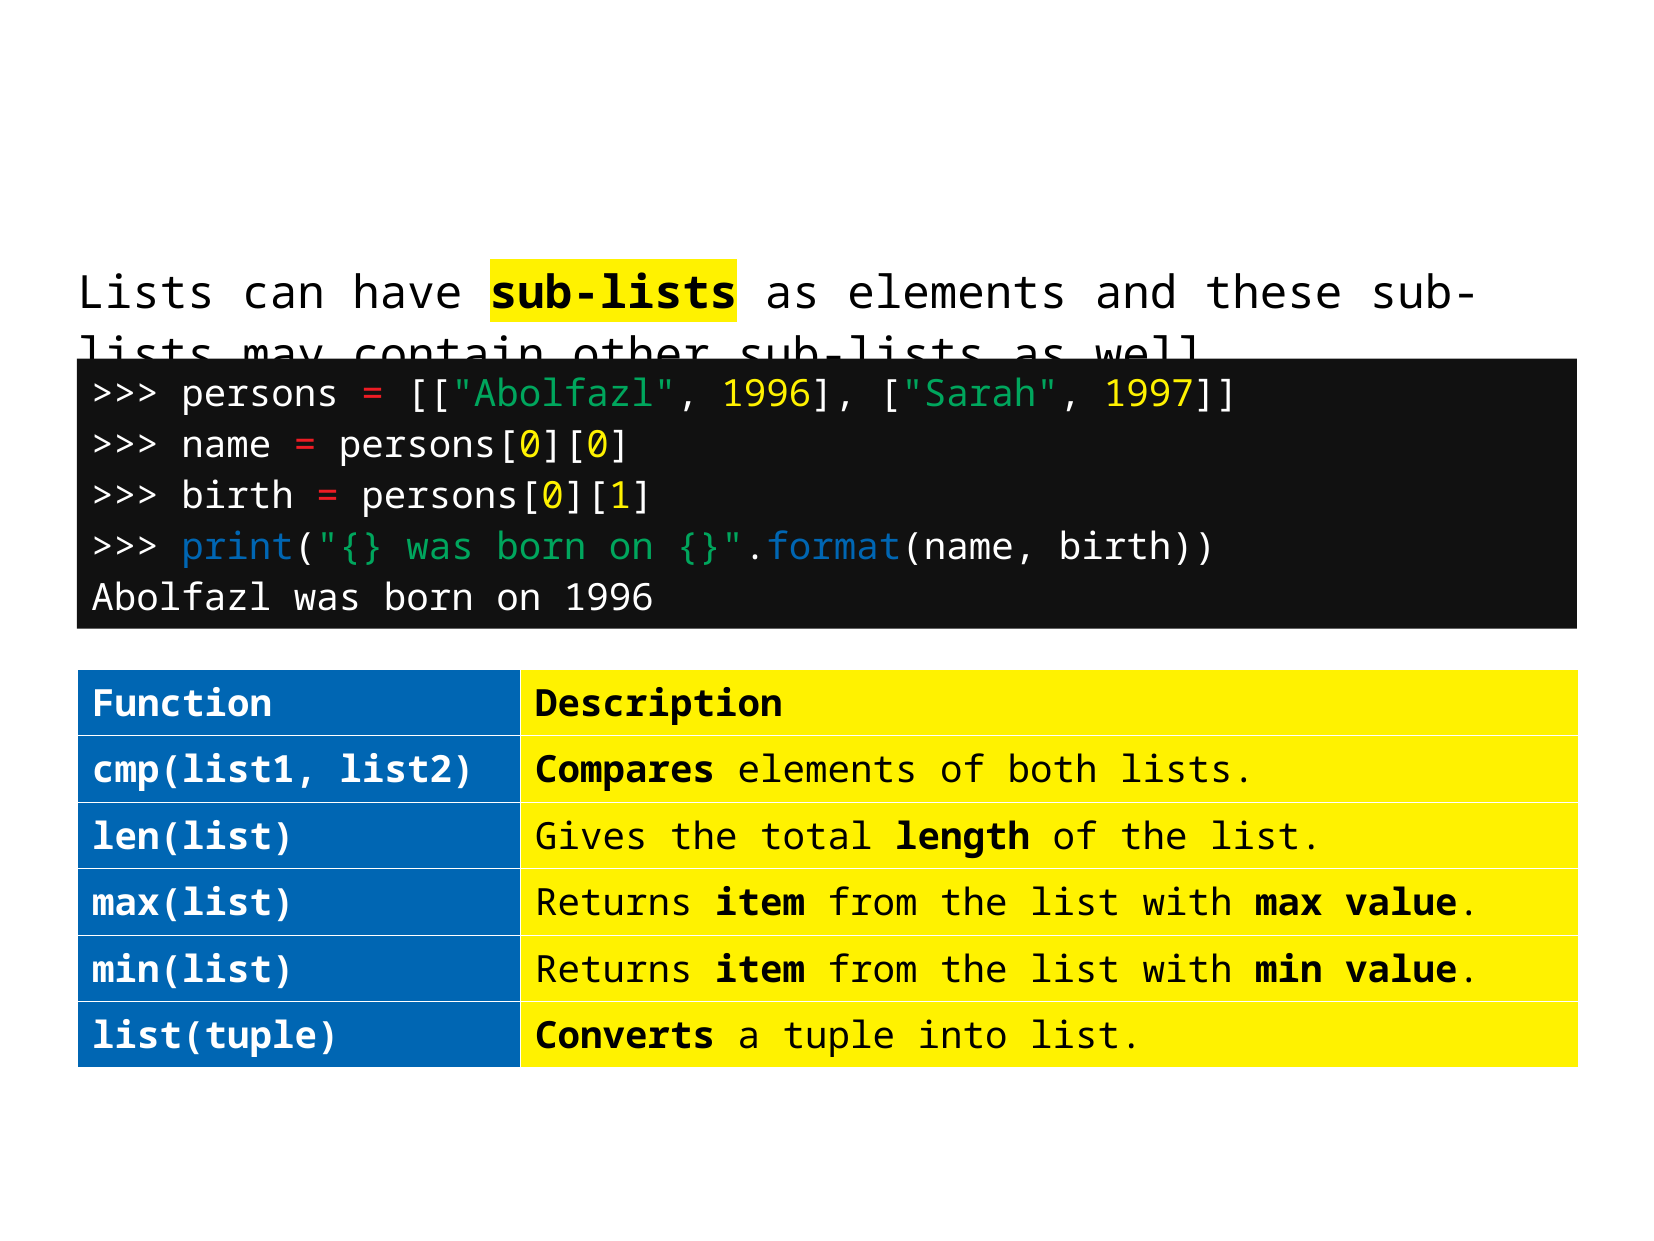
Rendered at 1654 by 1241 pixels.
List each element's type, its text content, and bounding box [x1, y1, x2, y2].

text_box Lists can have sub-lists as elements and these sub-lists may contain other sub-lists as well. Common List Functions [62, 251, 1591, 669]
table_cell list(tuple) [78, 1002, 520, 1067]
table_cell min(list) [78, 936, 520, 1001]
table_cell Returns item from the list with max value. [521, 869, 1578, 935]
table_cell cmp(list1, list2) [78, 736, 520, 802]
table_cell Compares elements of both lists. [521, 736, 1578, 802]
text_box >>> persons = [["Abolfazl", 1996], ["Sarah", 1997]] >>> name = persons[0][0] >>> birth = persons[0][1] >>> print("{} was born on {}".format(name, birth)) Abolfazl was born on 1996 [76, 358, 1577, 564]
table_cell len(list) [78, 803, 520, 868]
table_cell Gives the total length of the list. [521, 803, 1578, 868]
table_header Function [78, 670, 520, 735]
table_header Description [521, 670, 1578, 735]
table_cell max(list) [78, 869, 520, 935]
table_cell Returns item from the list with min value. [521, 936, 1578, 1001]
table_cell Converts a tuple into list. [521, 1002, 1578, 1067]
